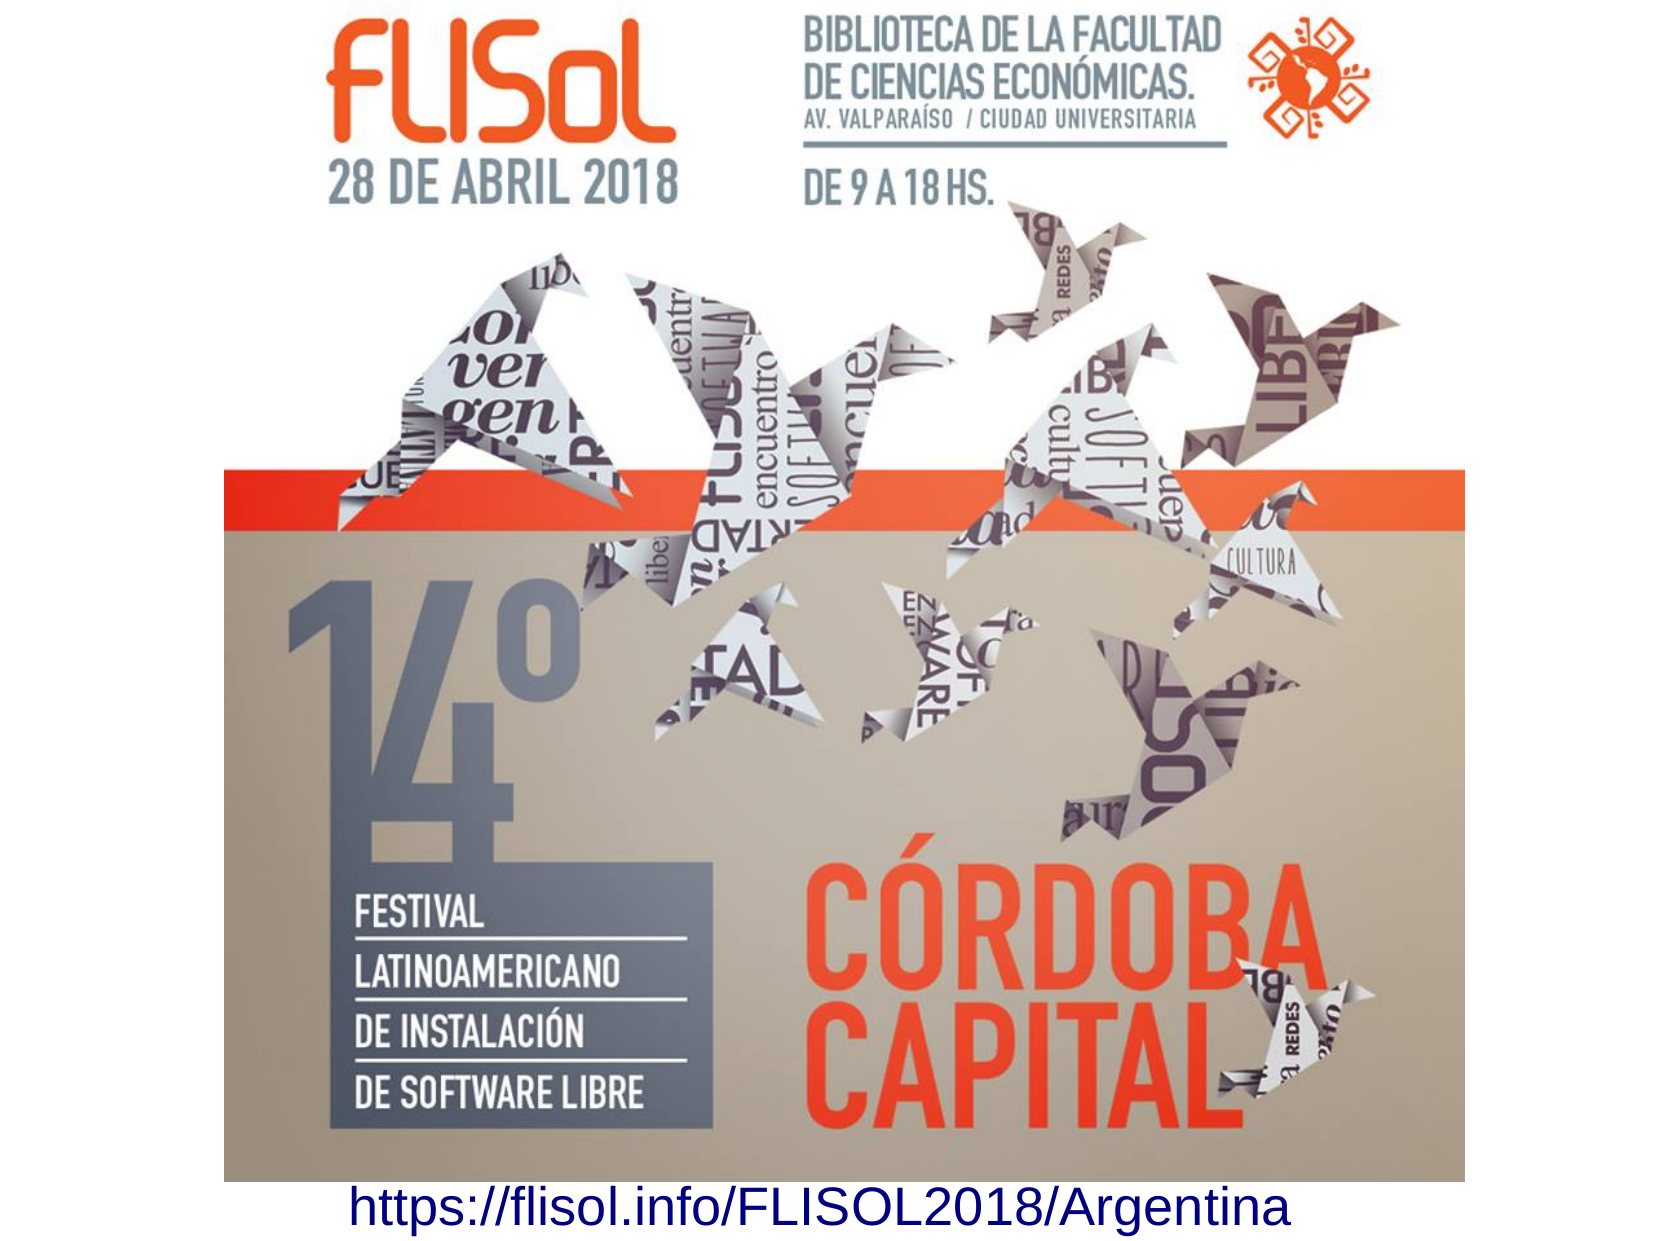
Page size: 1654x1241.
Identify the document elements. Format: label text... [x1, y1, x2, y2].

picture [224, 0, 1465, 1182]
text_box https://flisol.info/FLISOL2018/Argentina [333, 1169, 1323, 1241]
